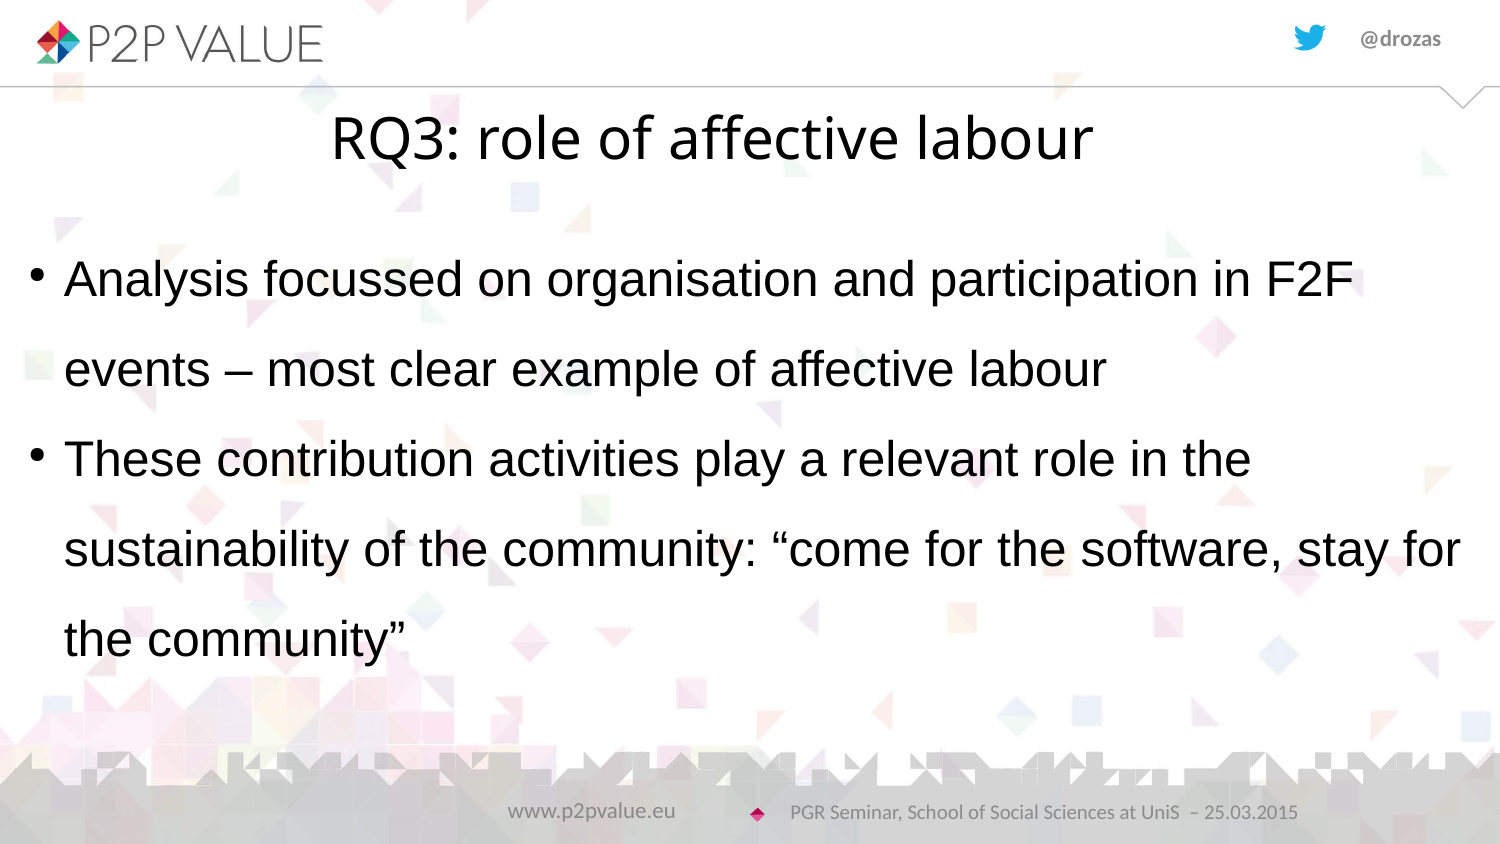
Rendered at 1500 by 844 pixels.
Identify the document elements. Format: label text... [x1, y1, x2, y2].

title RQ3: role of affective labour [60, 92, 1366, 181]
text_box PGR Seminar, School of Social Sciences at UniS – 25.03.2015 [777, 788, 1470, 834]
text_box @drozas [1333, 15, 1455, 60]
subtitle Analysis focussed on organisation and participation in F2F events – most clear example of affective labour These contribution activities play a relevant role in the sustainability of the community: “come for the software, stay for the community” [15, 210, 1496, 766]
picture [0, 0, 1500, 844]
text_box www.p2pvalue.eu [501, 789, 720, 829]
